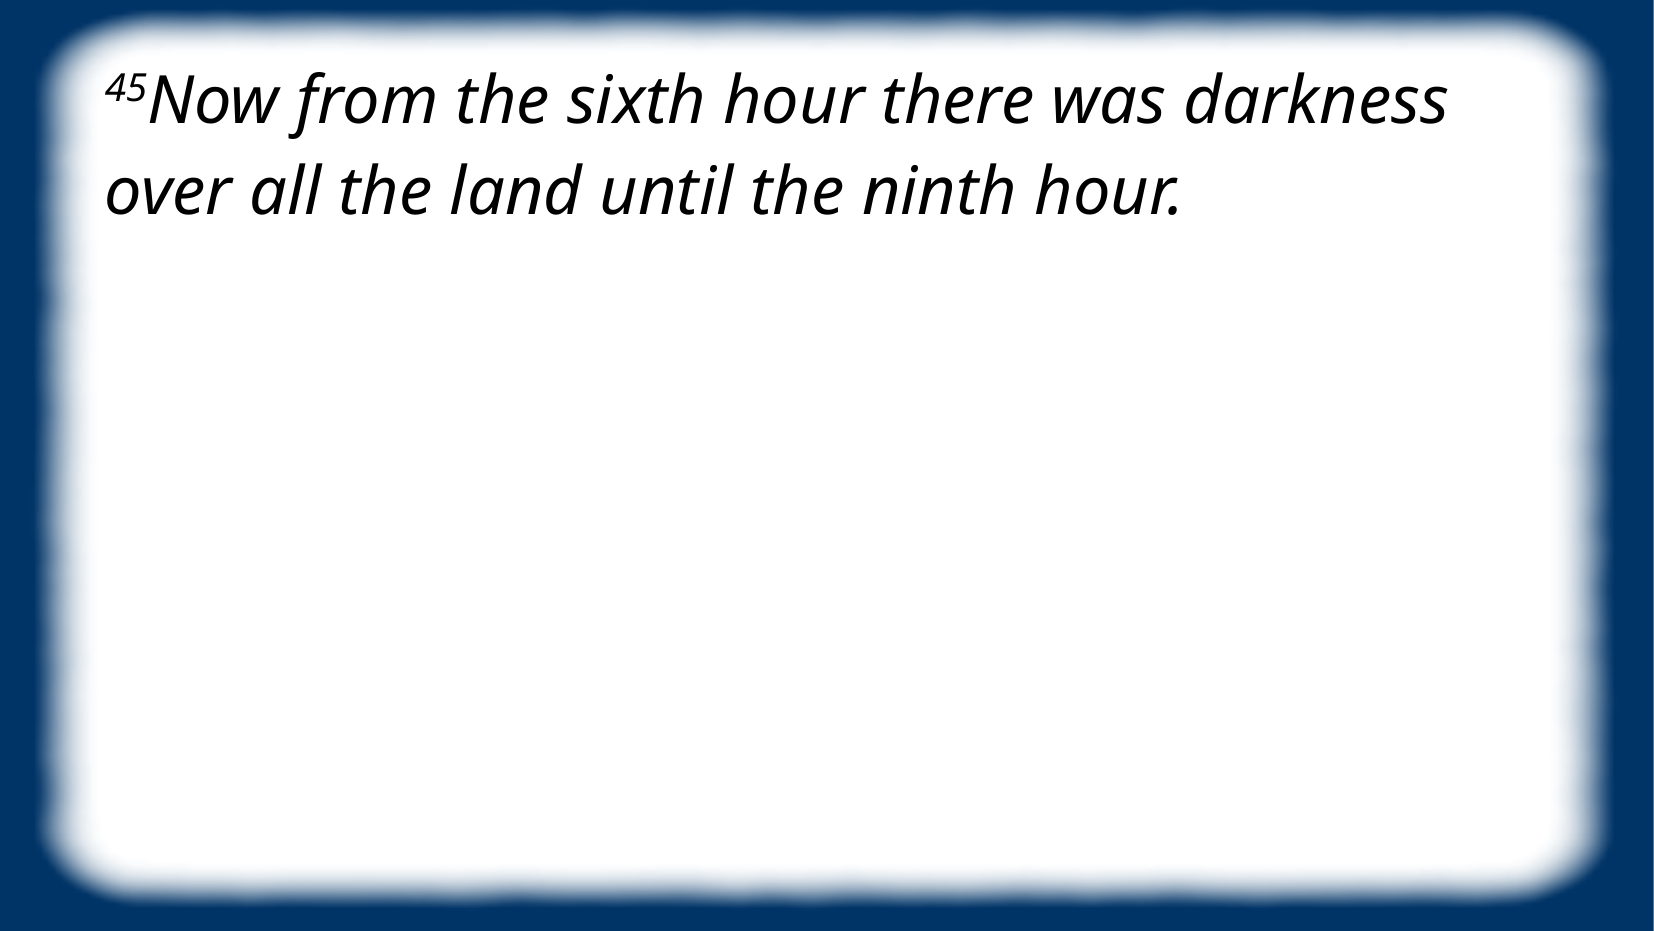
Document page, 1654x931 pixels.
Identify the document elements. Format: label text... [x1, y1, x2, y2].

text_box 45Now from the sixth hour there was darkness over all the land until the ninth hour. [90, 45, 1546, 238]
picture [0, 0, 1654, 931]
